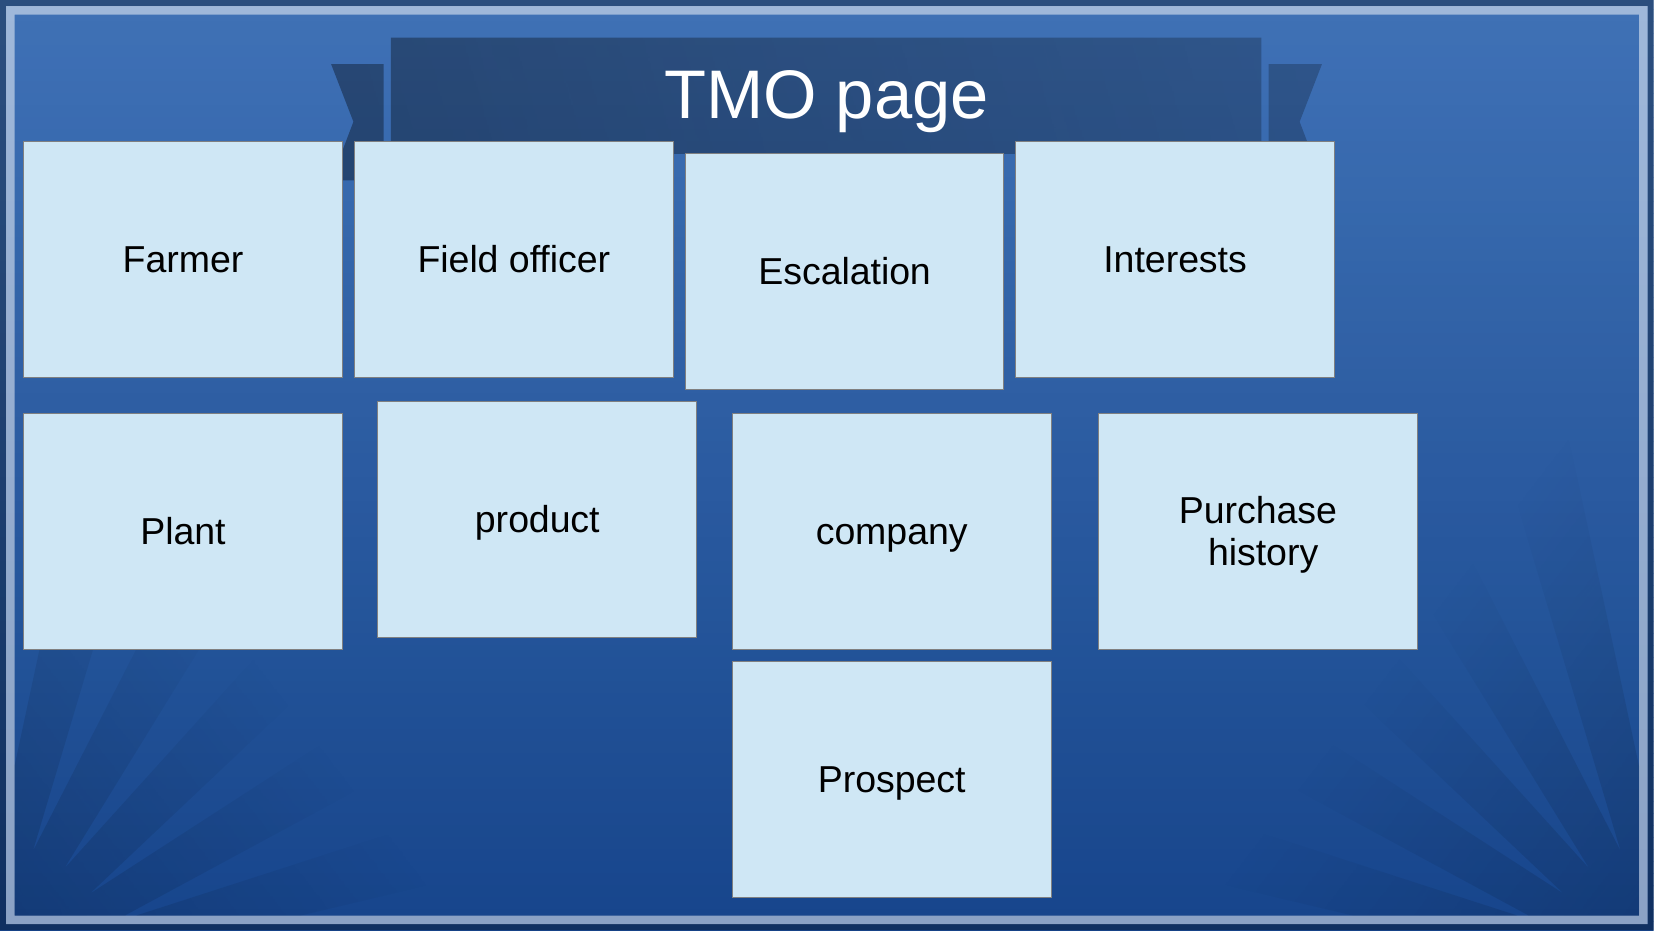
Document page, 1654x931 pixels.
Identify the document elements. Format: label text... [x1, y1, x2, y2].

text_box Farmer [23, 141, 343, 378]
text_box company [732, 413, 1052, 650]
title TMO page [389, 35, 1264, 154]
text_box product [377, 401, 697, 638]
text_box Plant [23, 413, 343, 650]
text_box Interests [1015, 141, 1335, 378]
text_box Purchase history [1098, 413, 1418, 650]
text_box Field officer [354, 141, 674, 378]
text_box Prospect [732, 661, 1052, 898]
text_box Escalation [685, 153, 1004, 390]
